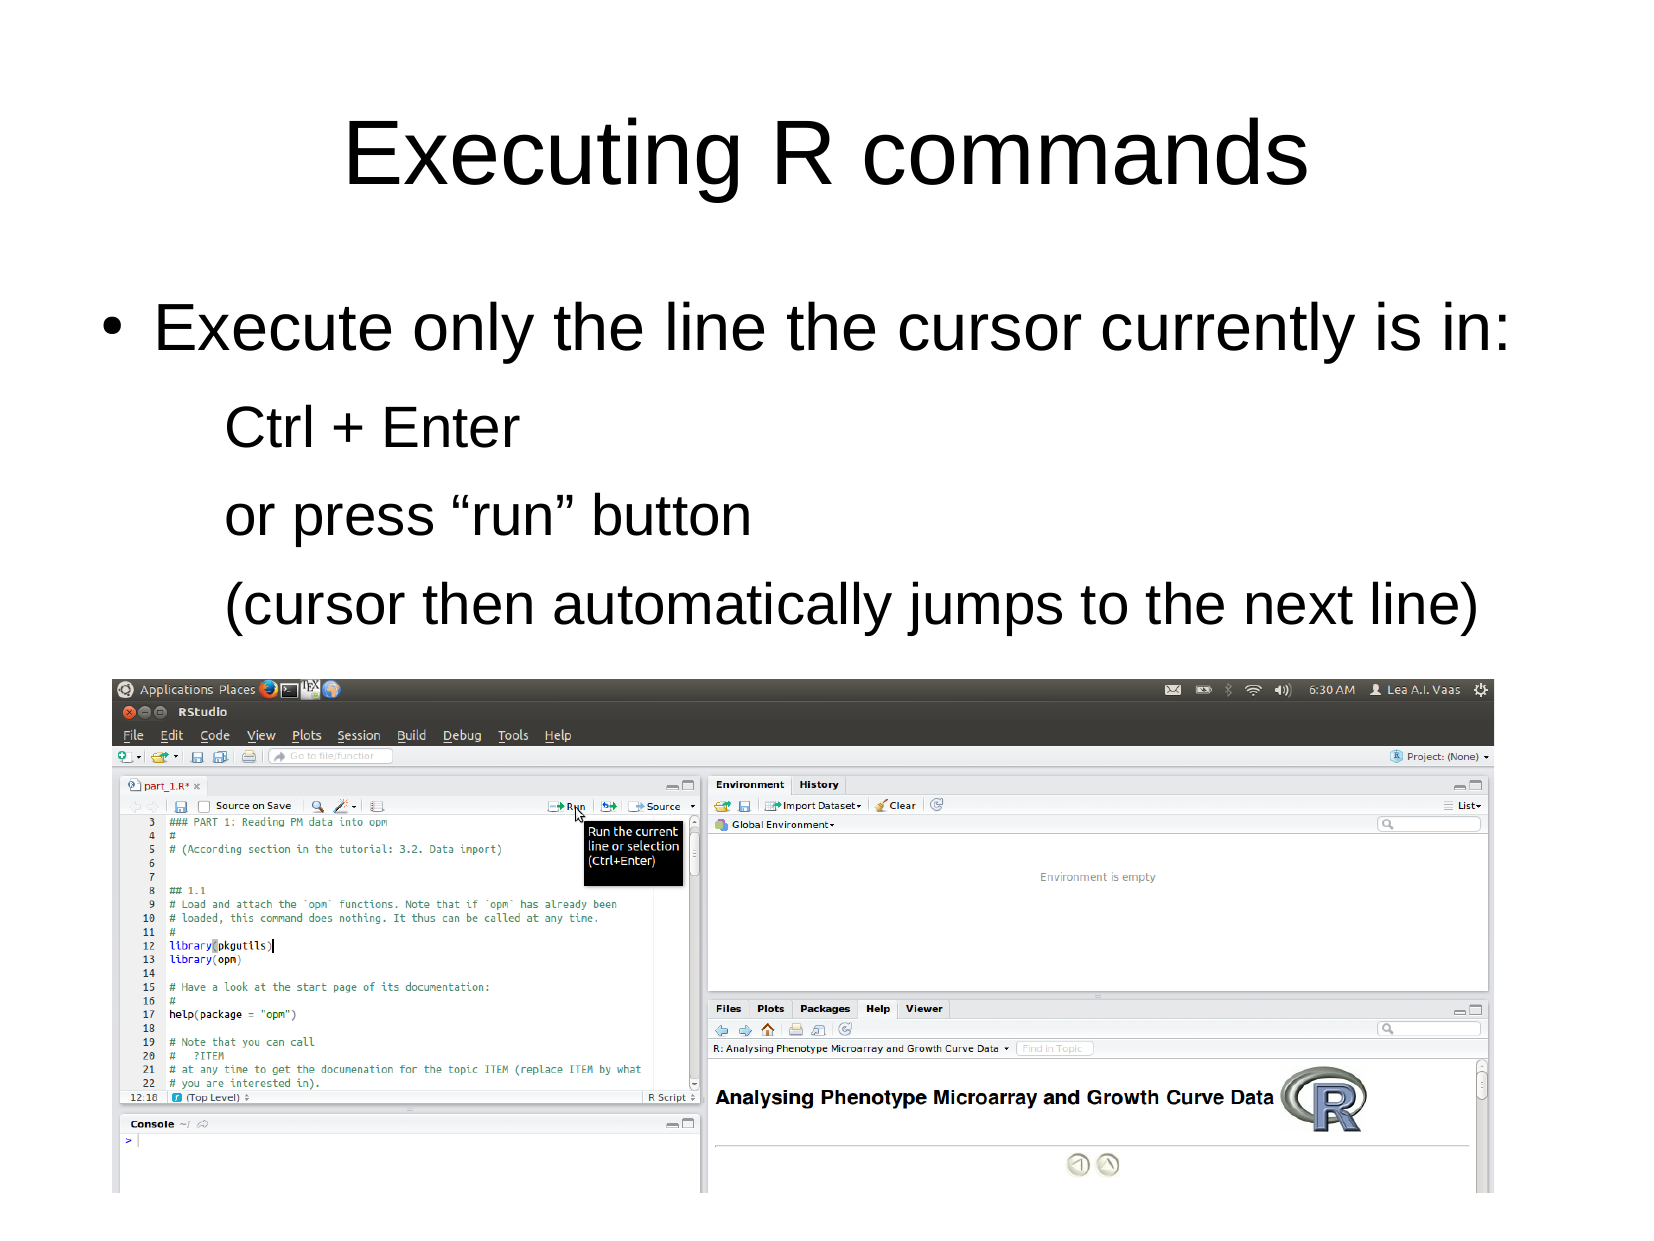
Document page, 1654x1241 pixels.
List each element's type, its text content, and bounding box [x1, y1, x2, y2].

list Execute only the line the cursor currently is in: Ctrl + Enter or press “run” button (cursor then automatically jumps to the next line) [82, 290, 1571, 1010]
picture [112, 679, 1495, 1193]
title Executing R commands [82, 49, 1571, 257]
